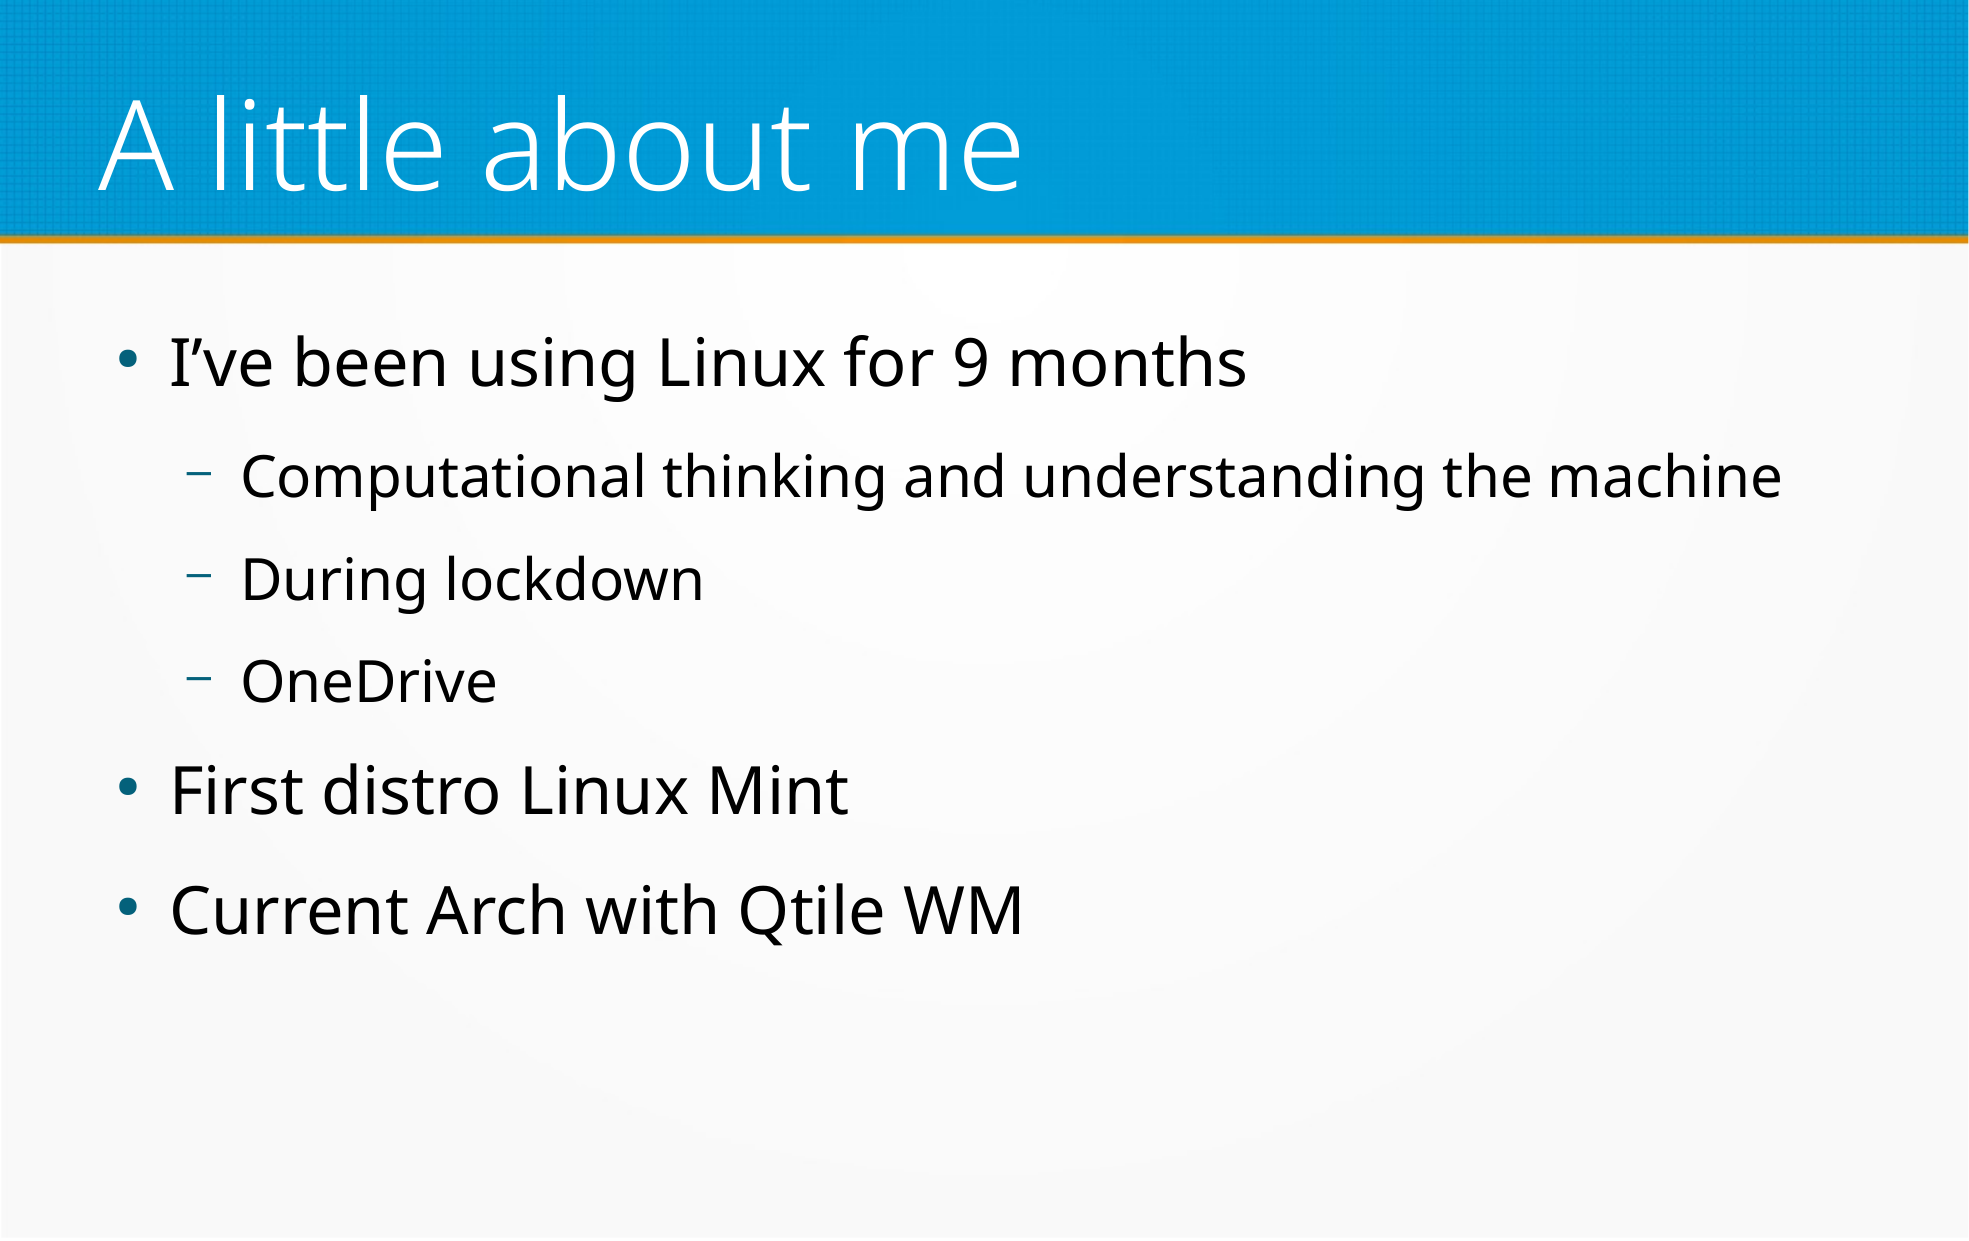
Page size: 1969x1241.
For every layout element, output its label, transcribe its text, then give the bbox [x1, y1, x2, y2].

picture [0, 233, 1969, 1241]
title A little about me [98, 19, 1870, 227]
list I’ve been using Linux for 9 months Computational thinking and understanding the machine During lockdown OneDrive First distro Linux Mint Current Arch with Qtile WM [98, 315, 1861, 1081]
